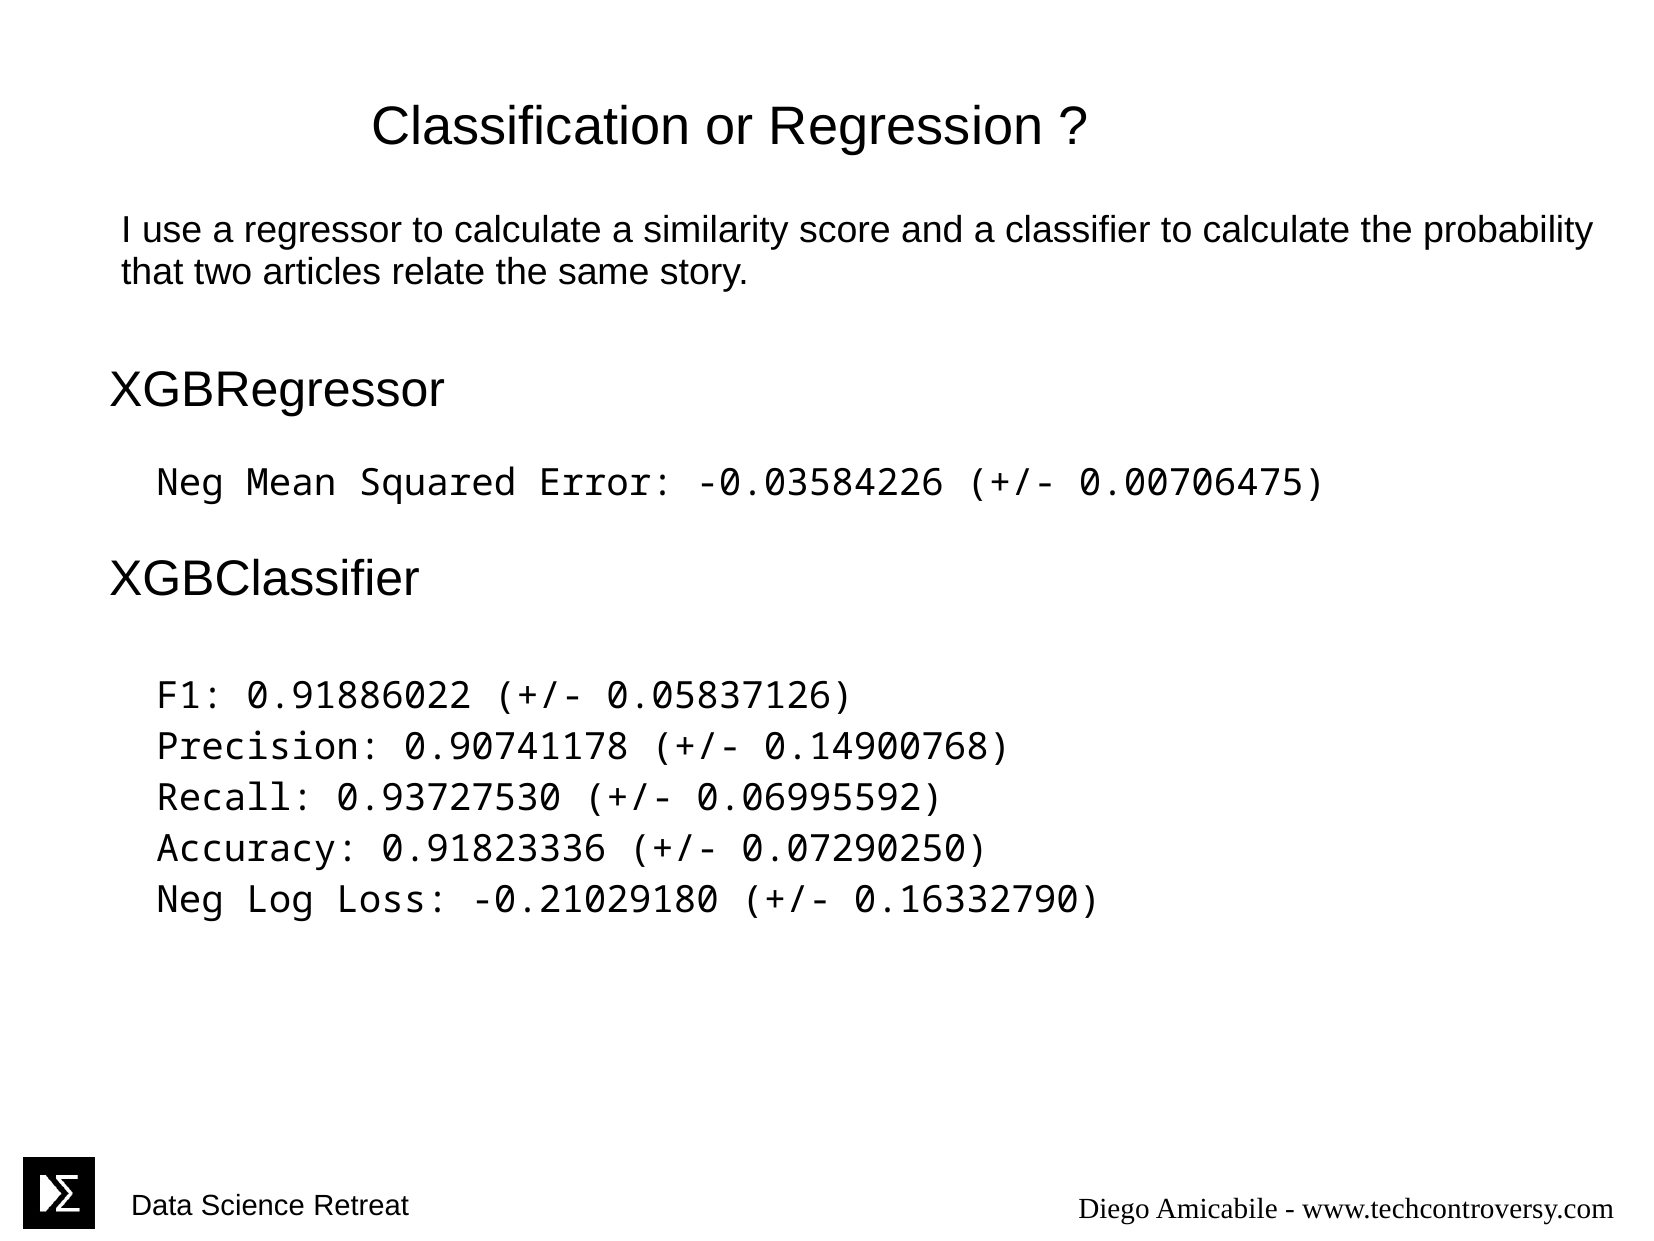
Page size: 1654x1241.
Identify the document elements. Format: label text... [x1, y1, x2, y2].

text_box XGBClassifier [94, 542, 1501, 709]
text_box I use a regressor to calculate a similarity score and a classifier to calculate the probability that two articles relate the same story. [106, 200, 1609, 300]
text_box Neg Mean Squared Error: -0.03584226 (+/- 0.00706475) [141, 448, 1347, 520]
text_box XGBRegressor [94, 353, 1441, 425]
text_box F1: 0.91886022 (+/- 0.05837126) Precision: 0.90741178 (+/- 0.14900768) Recall: 0.93727530 (+/- 0.06995592) Accuracy: 0.91823336 (+/- 0.07290250) Neg Log Loss: -0.21029180 (+/- 0.16332790) [141, 660, 1489, 981]
text_box Classification or Regression ? [356, 87, 1182, 166]
picture [23, 1157, 95, 1229]
